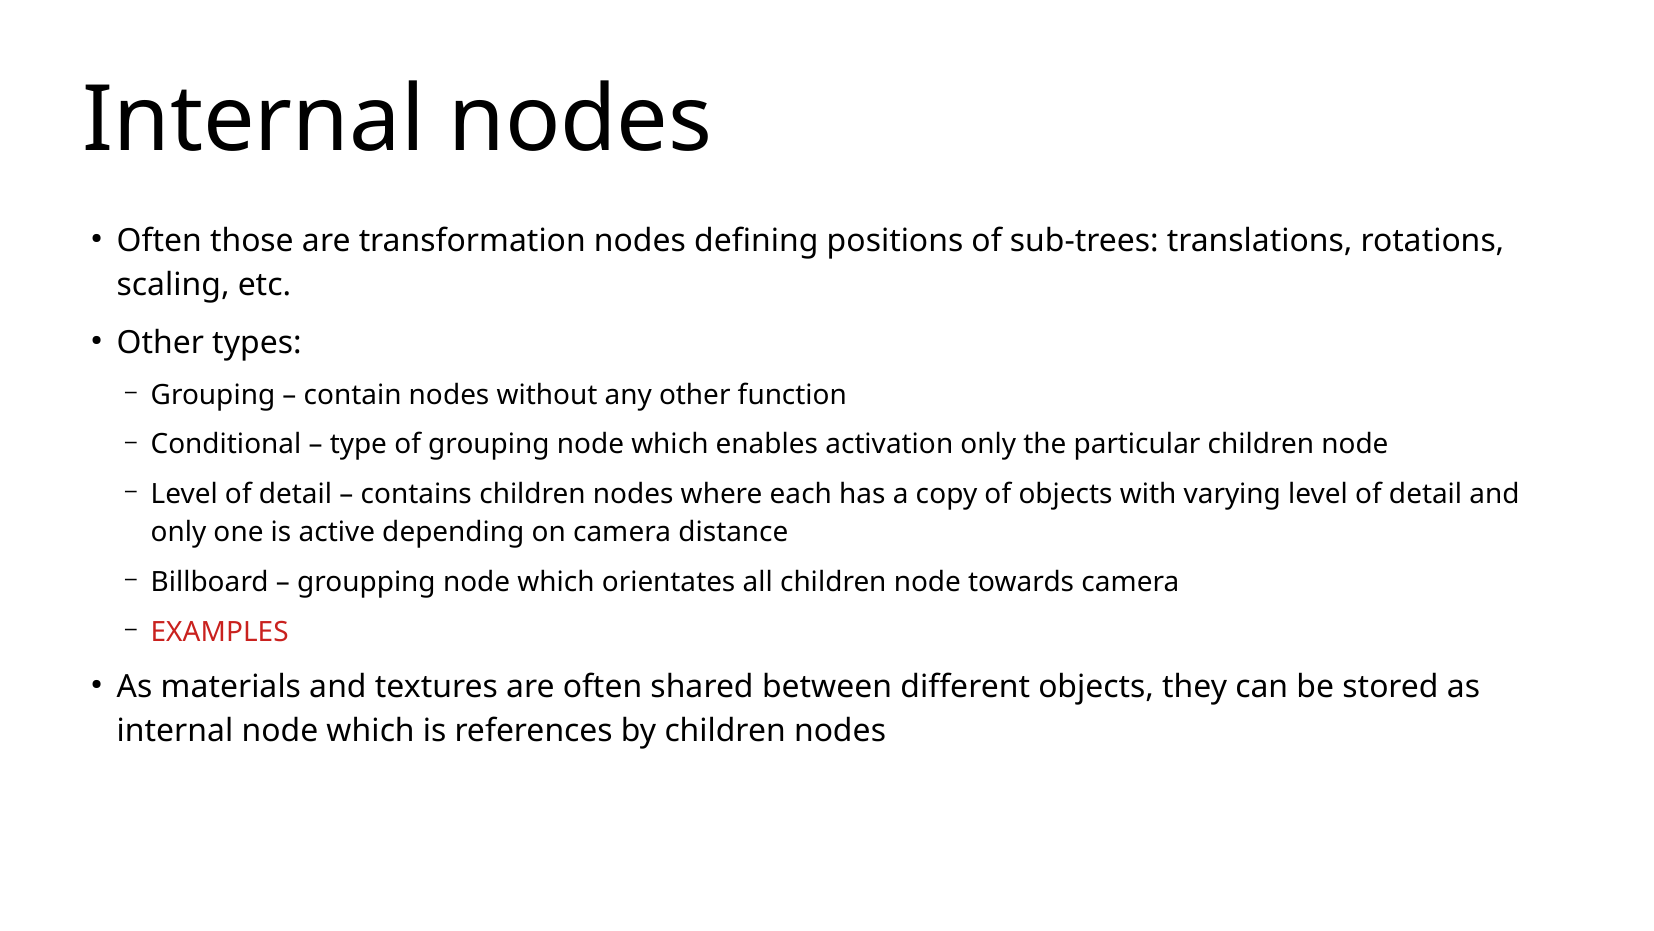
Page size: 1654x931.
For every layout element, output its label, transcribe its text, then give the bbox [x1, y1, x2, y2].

list Often those are transformation nodes defining positions of sub-trees: translations, rotations, scaling, etc. Other types: Grouping – contain nodes without any other function Conditional – type of grouping node which enables activation only the particular children node Level of detail – contains children nodes where each has a copy of objects with varying level of detail and only one is active depending on camera distance Billboard – groupping node which orientates all children node towards camera EXAMPLES As materials and textures are often shared between different objects, they can be stored as internal node which is references by children nodes [82, 217, 1571, 758]
title Internal nodes [82, 37, 1571, 193]
